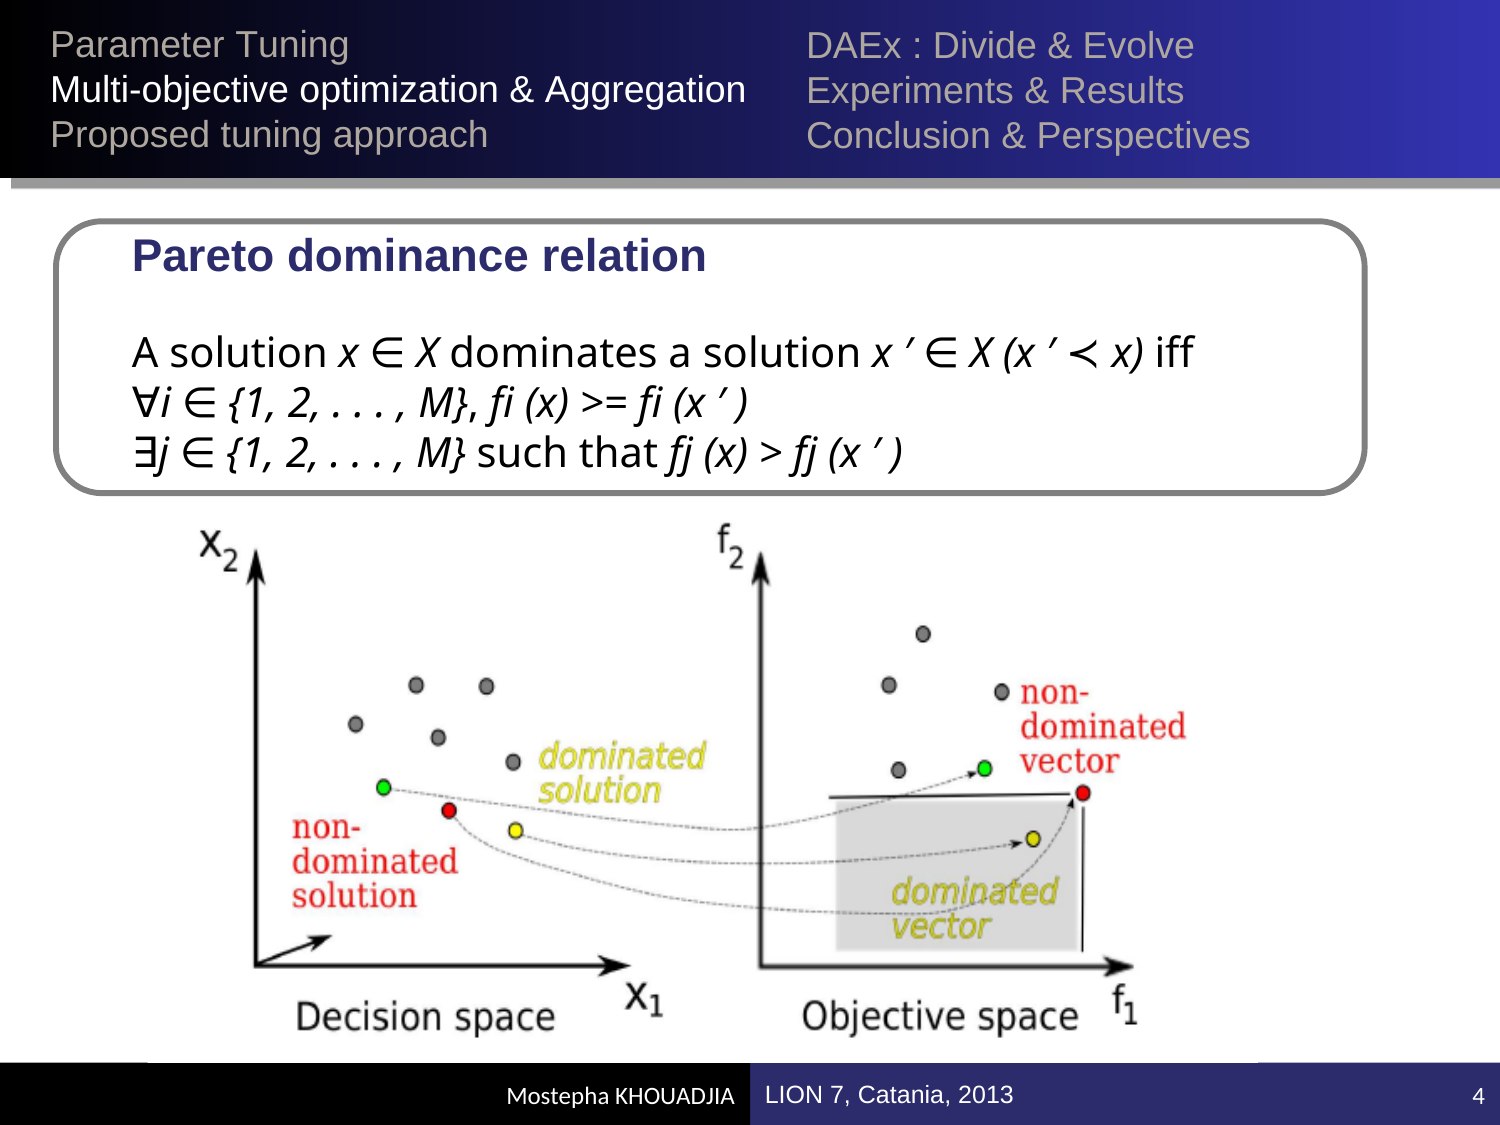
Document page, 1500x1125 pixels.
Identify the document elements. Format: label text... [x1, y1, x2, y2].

text_box DAEx : Divide & Evolve Experiments & Results Conclusion & Perspectives [791, 13, 1500, 164]
text_box Parameter Tuning Multi-objective optimization & Aggregation Proposed tuning approach [35, 12, 815, 519]
picture [147, 503, 1258, 1063]
text_box Pareto dominance relation A solution x ∈ X dominates a solution x ′ ∈ X (x ′ ≺ x) iff ∀i ∈ {1, 2, . . . , M}, fi (x) >= fi (x ′ ) ∃j ∈ {1, 2, . . . , M} such that fj (x) > fj (x ′ ) [117, 218, 1346, 484]
